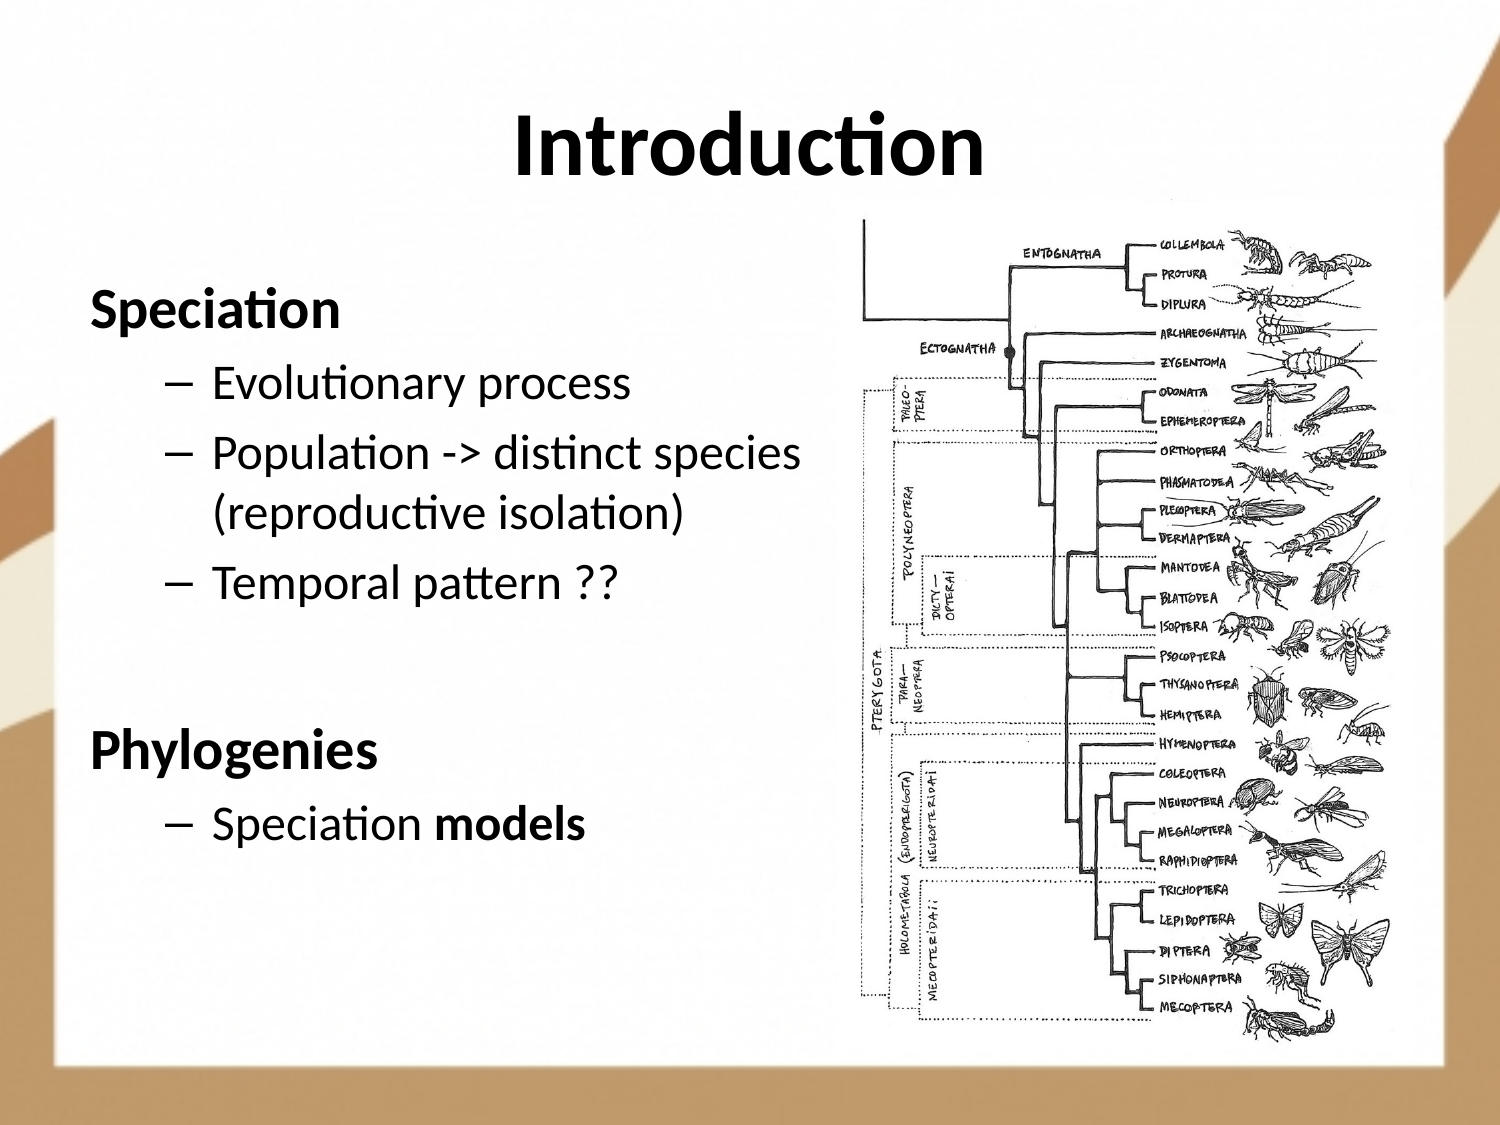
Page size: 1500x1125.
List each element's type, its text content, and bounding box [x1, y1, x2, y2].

list Speciation Evolutionary process Population -> distinct species (reproductive isolation) Temporal pattern ?? Phylogenies Speciation models [75, 262, 850, 1005]
title Introduction [75, 45, 1425, 233]
picture [0, 0, 1500, 1125]
